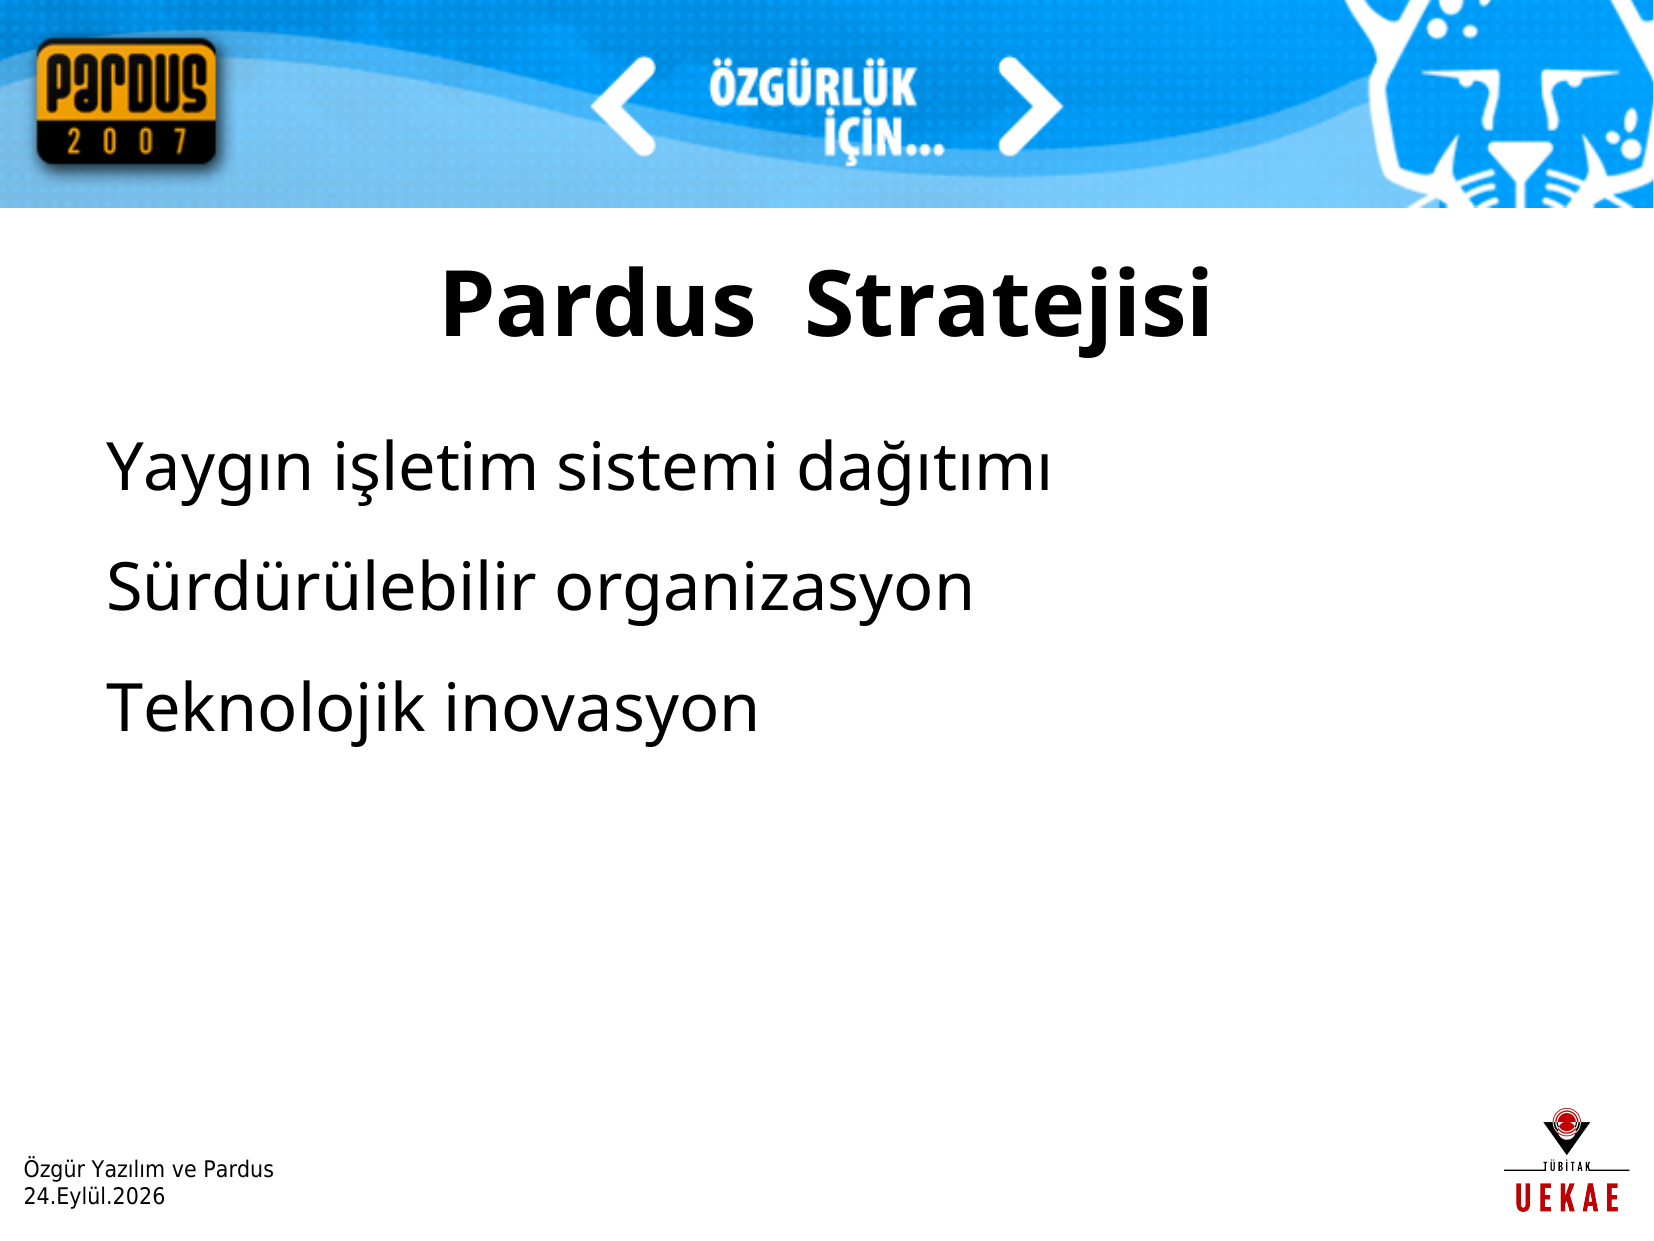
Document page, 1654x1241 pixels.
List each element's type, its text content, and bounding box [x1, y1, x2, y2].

title Pardus Stratejisi [82, 197, 1571, 405]
picture [1500, 1104, 1634, 1215]
picture [0, 0, 1654, 208]
list Yaygın işletim sistemi dağıtımı Sürdürülebilir organizasyon Teknolojik inovasyon [88, 419, 1571, 1056]
